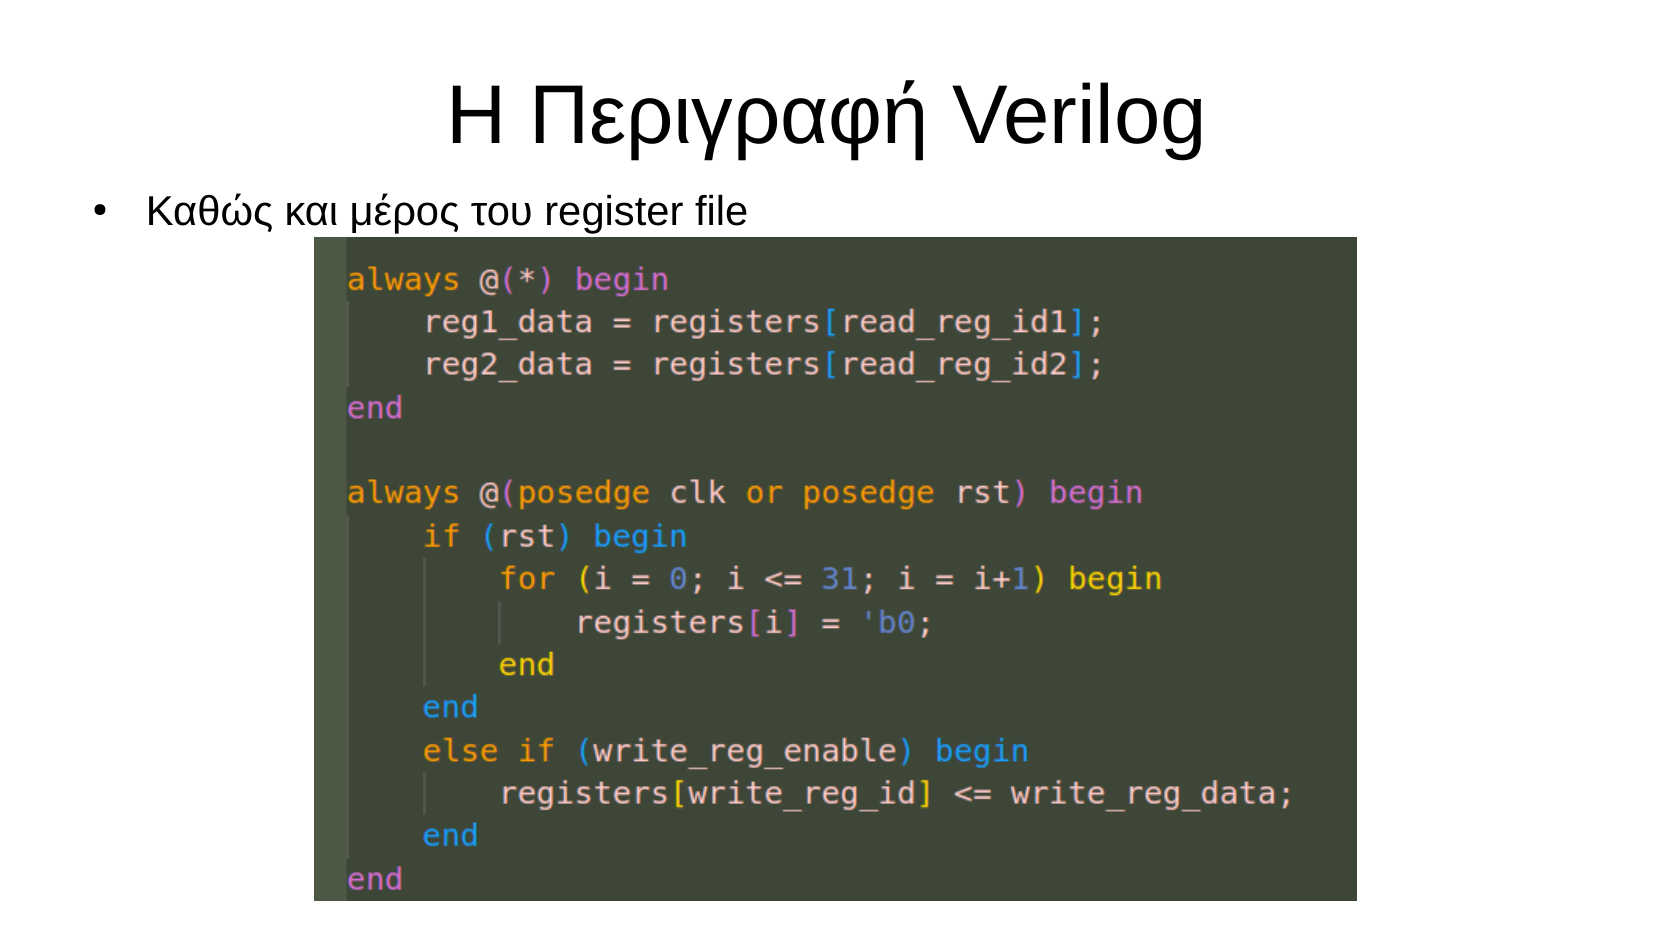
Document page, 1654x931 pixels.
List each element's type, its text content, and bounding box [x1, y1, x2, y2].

list Καθώς και μέρος του register file [75, 187, 1571, 901]
title Η Περιγραφή Verilog [82, 37, 1571, 187]
picture [314, 237, 1357, 901]
